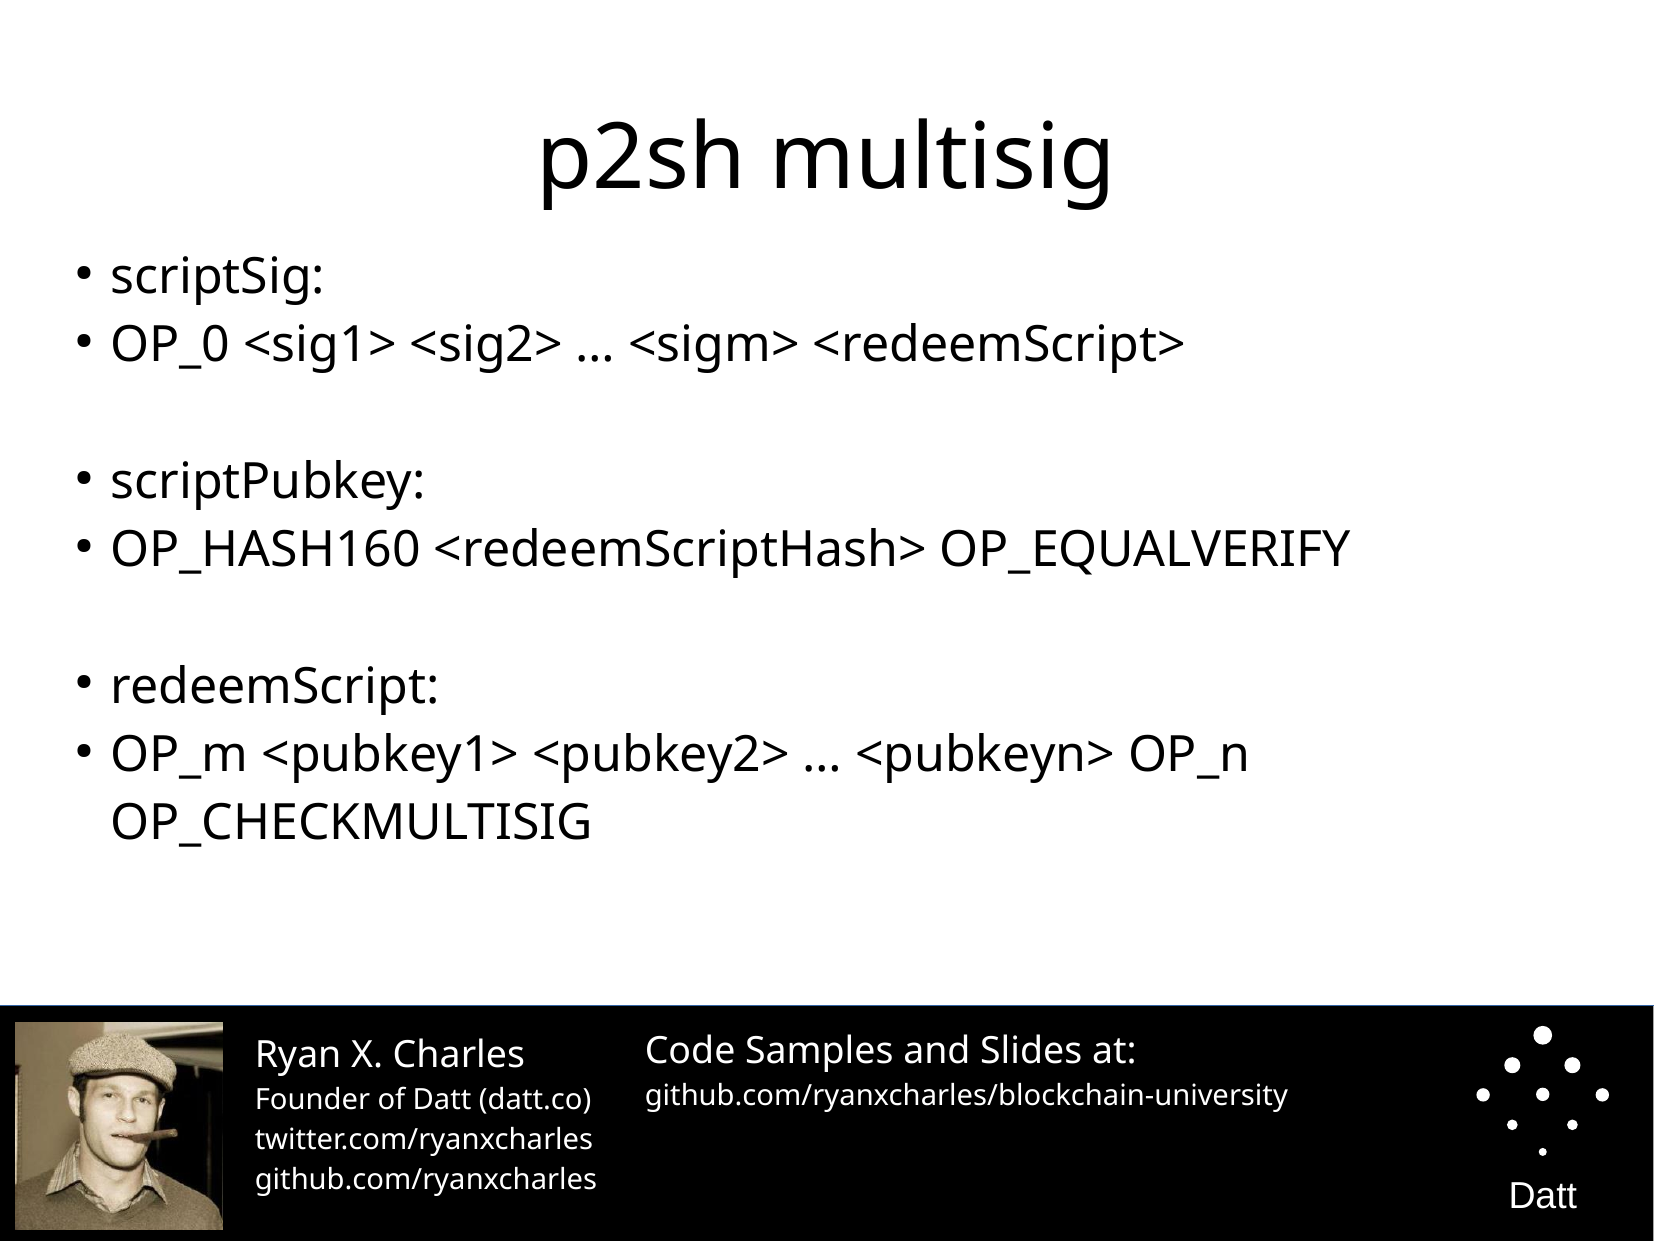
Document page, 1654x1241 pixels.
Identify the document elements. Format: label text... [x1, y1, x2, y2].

text_box Code Samples and Slides at: github.com/ryanxcharles/blockchain-university [630, 1015, 1403, 1156]
title p2sh multisig [82, 49, 1571, 240]
text_box Datt [1452, 1167, 1633, 1241]
picture [1475, 1023, 1611, 1159]
subtitle scriptSig: OP_0 <sig1> <sig2> … <sigm> <redeemScript> scriptPubkey: OP_HASH160 <redeemScriptHash> OP_EQUALVERIFY redeemScript: OP_m <pubkey1> <pubkey2> … <pubkeyn> OP_n OP_CHECKMULTISIG [75, 240, 1591, 1006]
text_box Ryan X. Charles Founder of Datt (datt.co) twitter.com/ryanxcharles github.com/ryanxcharles [240, 1020, 976, 1241]
picture [15, 1022, 223, 1231]
text_box [0, 1005, 1654, 1241]
